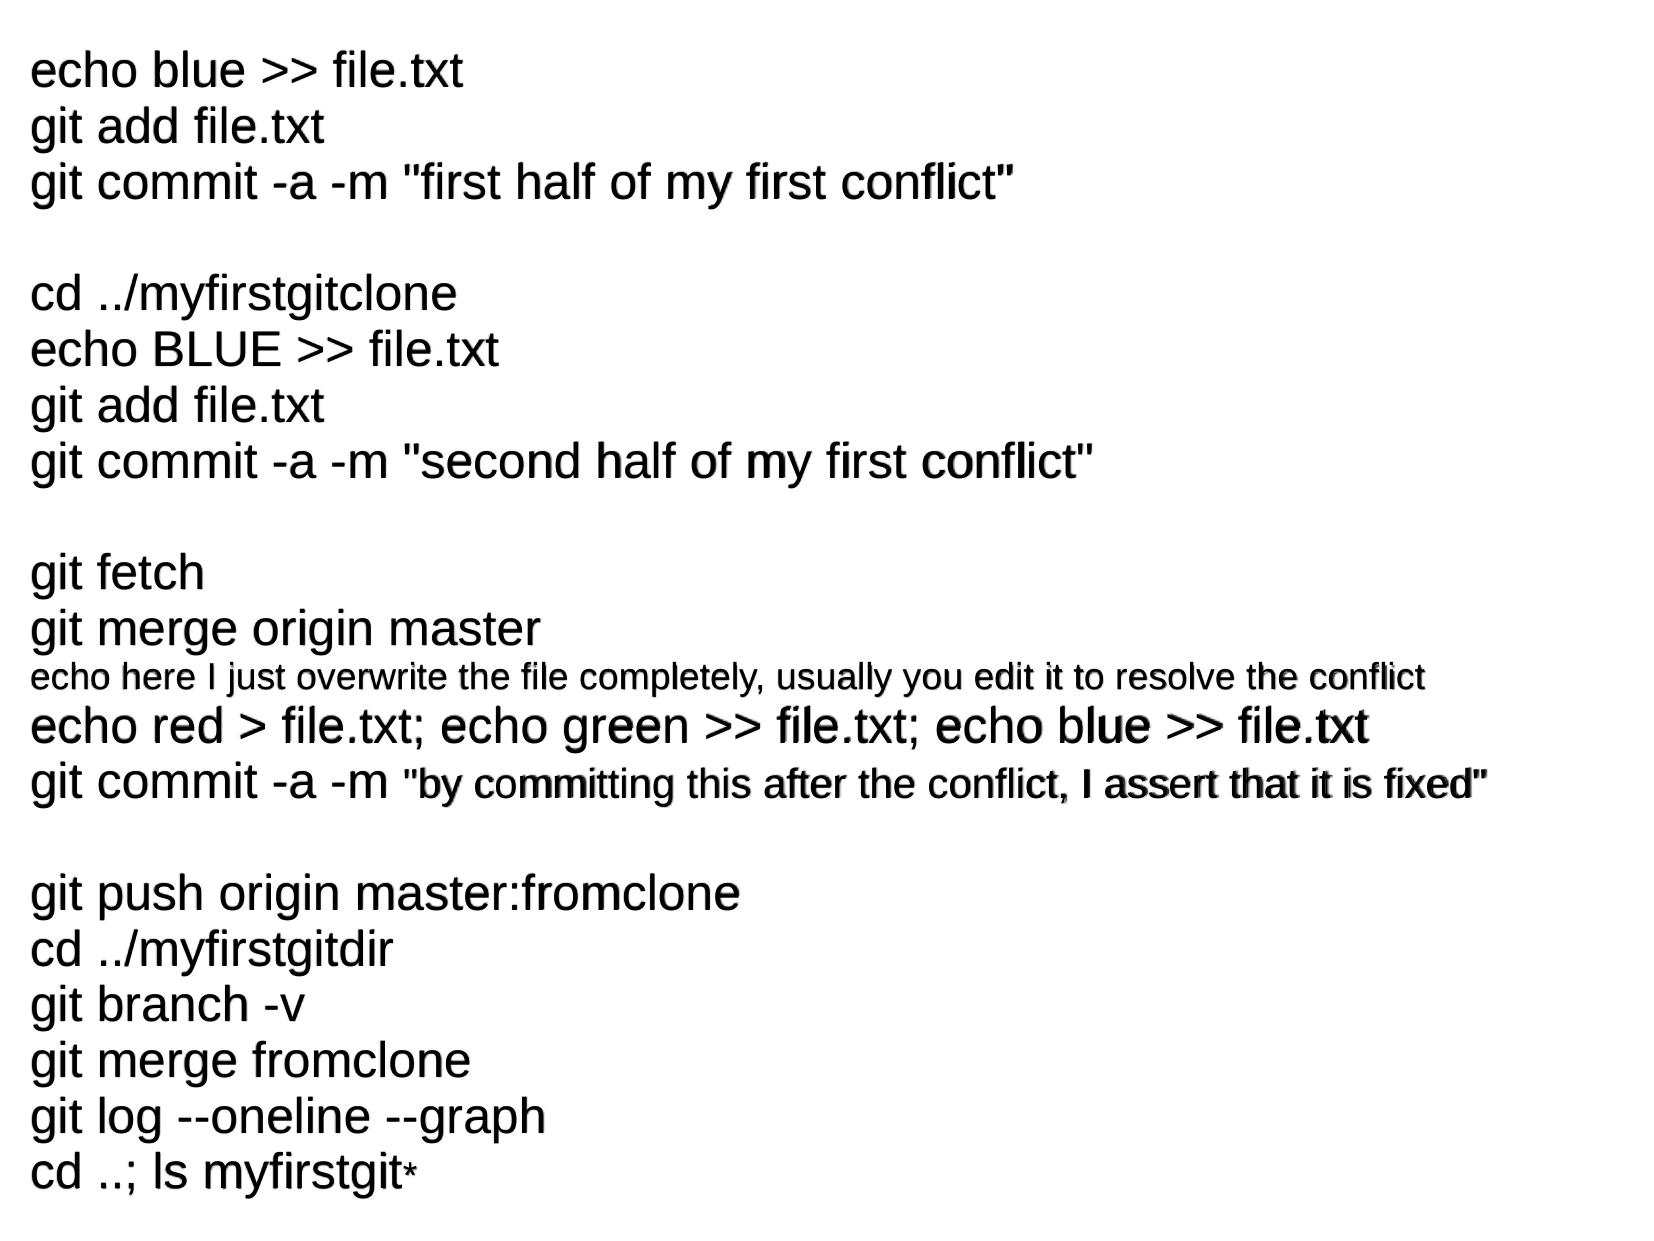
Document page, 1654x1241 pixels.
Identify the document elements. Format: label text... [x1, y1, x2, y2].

subtitle echo blue >> file.txt git add file.txt git commit -a -m "first half of my first conflict" cd ../myfirstgitclone echo BLUE >> file.txt git add file.txt git commit -a -m "second half of my first conflict" git fetch git merge origin master echo here I just overwrite the file completely, usually you edit it to resolve the conflict echo red > file.txt; echo green >> file.txt; echo blue >> file.txt git commit -a -m "by committing this after the conflict, I assert that it is fixed" git push origin master:fromclone cd ../myfirstgitdir git branch -v git merge fromclone git log --oneline --graph cd ..; ls myfirstgit* [30, 37, 1621, 1205]
